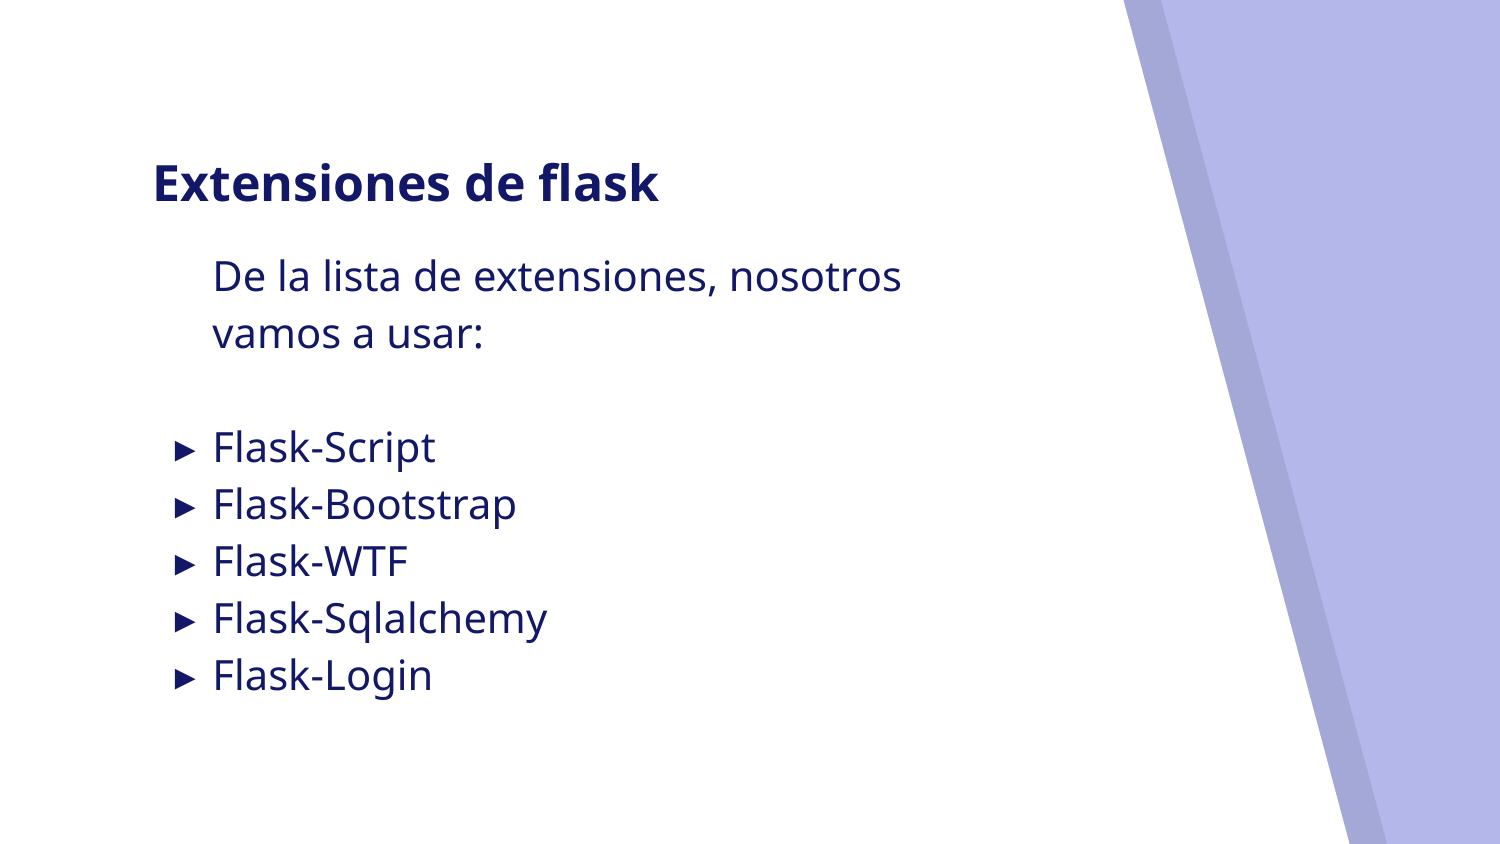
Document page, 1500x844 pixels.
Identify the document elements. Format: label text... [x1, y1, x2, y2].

list De la lista de extensiones, nosotros vamos a usar: Flask-Script Flask-Bootstrap Flask-WTF Flask-Sqlalchemy Flask-Login [137, 246, 1011, 732]
title Extensiones de flask [137, 146, 1011, 227]
